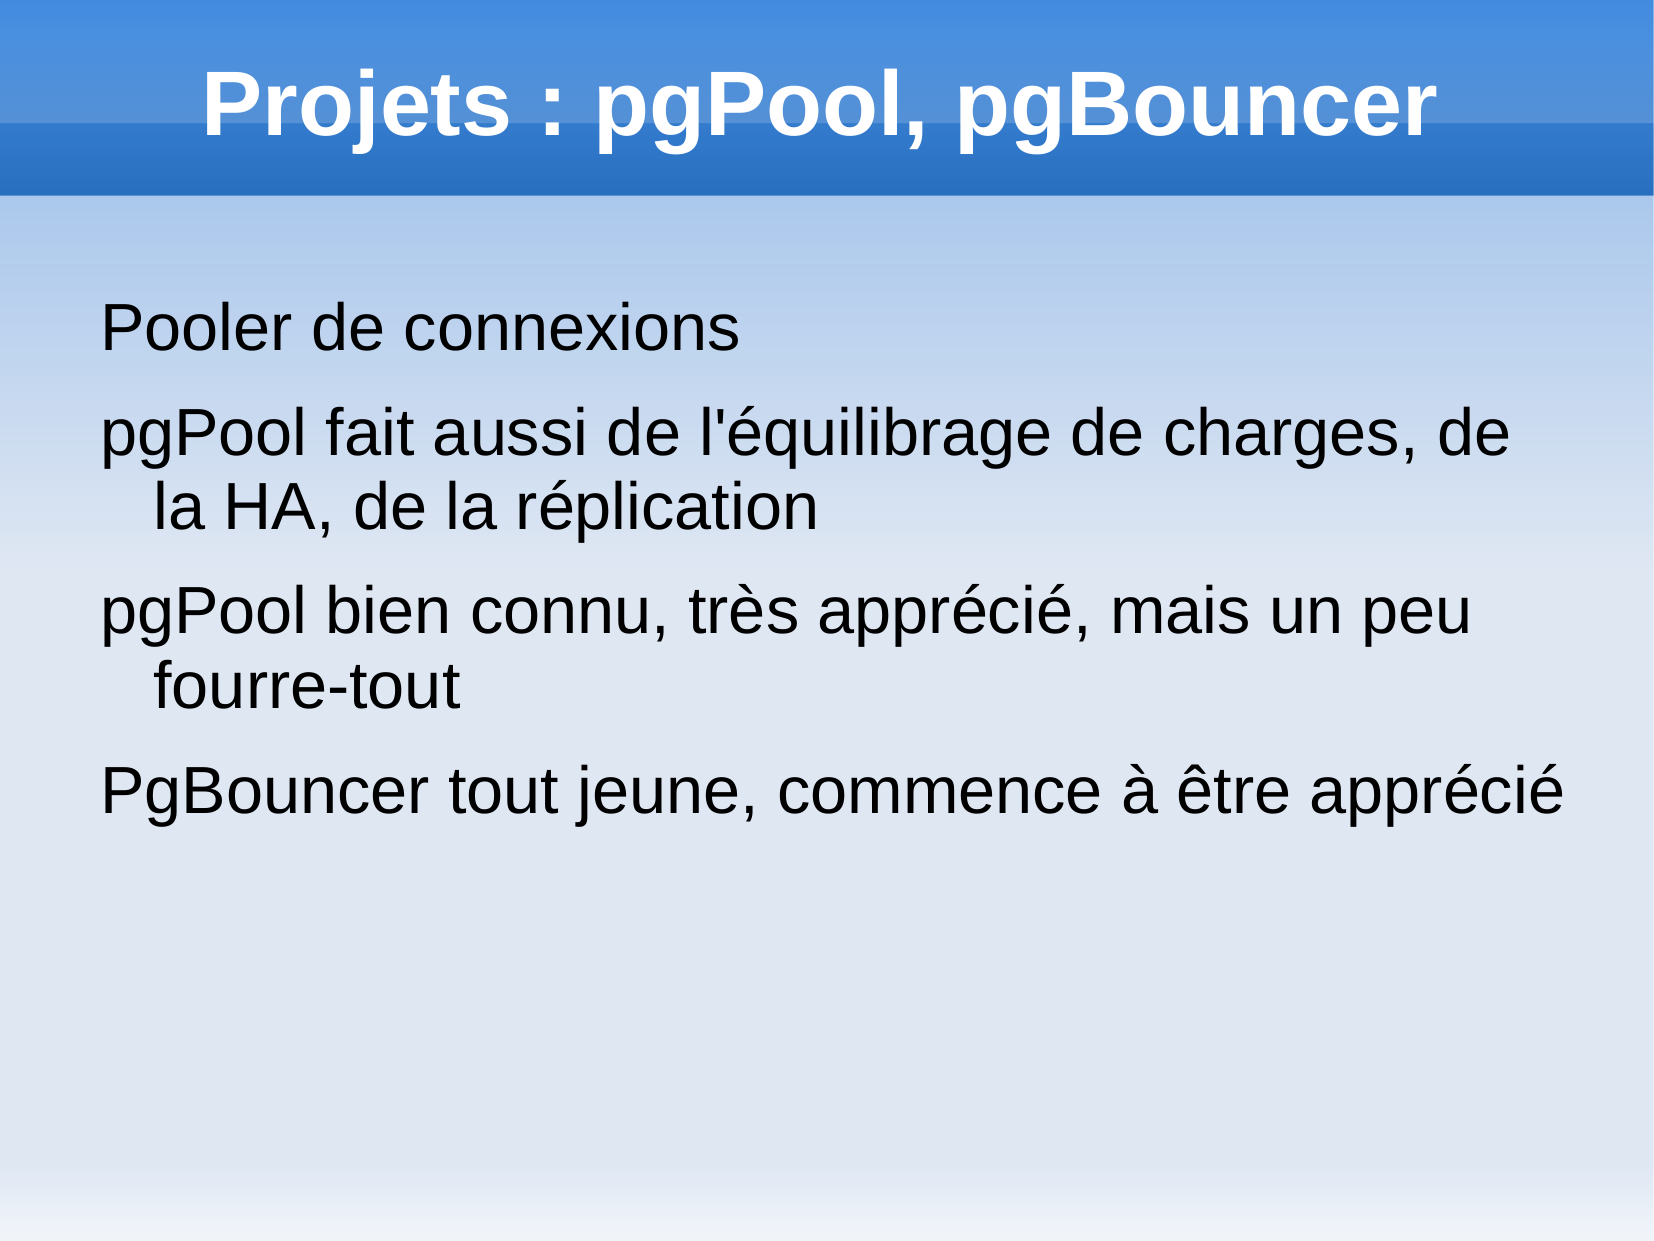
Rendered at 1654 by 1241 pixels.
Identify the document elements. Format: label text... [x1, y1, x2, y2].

list Pooler de connexions pgPool fait aussi de l'équilibrage de charges, de la HA, de la réplication pgPool bien connu, très apprécié, mais un peu fourre-tout PgBouncer tout jeune, commence à être apprécié [82, 290, 1571, 1109]
picture [0, 0, 1654, 1241]
title Projets : pgPool, pgBouncer [76, 0, 1565, 208]
